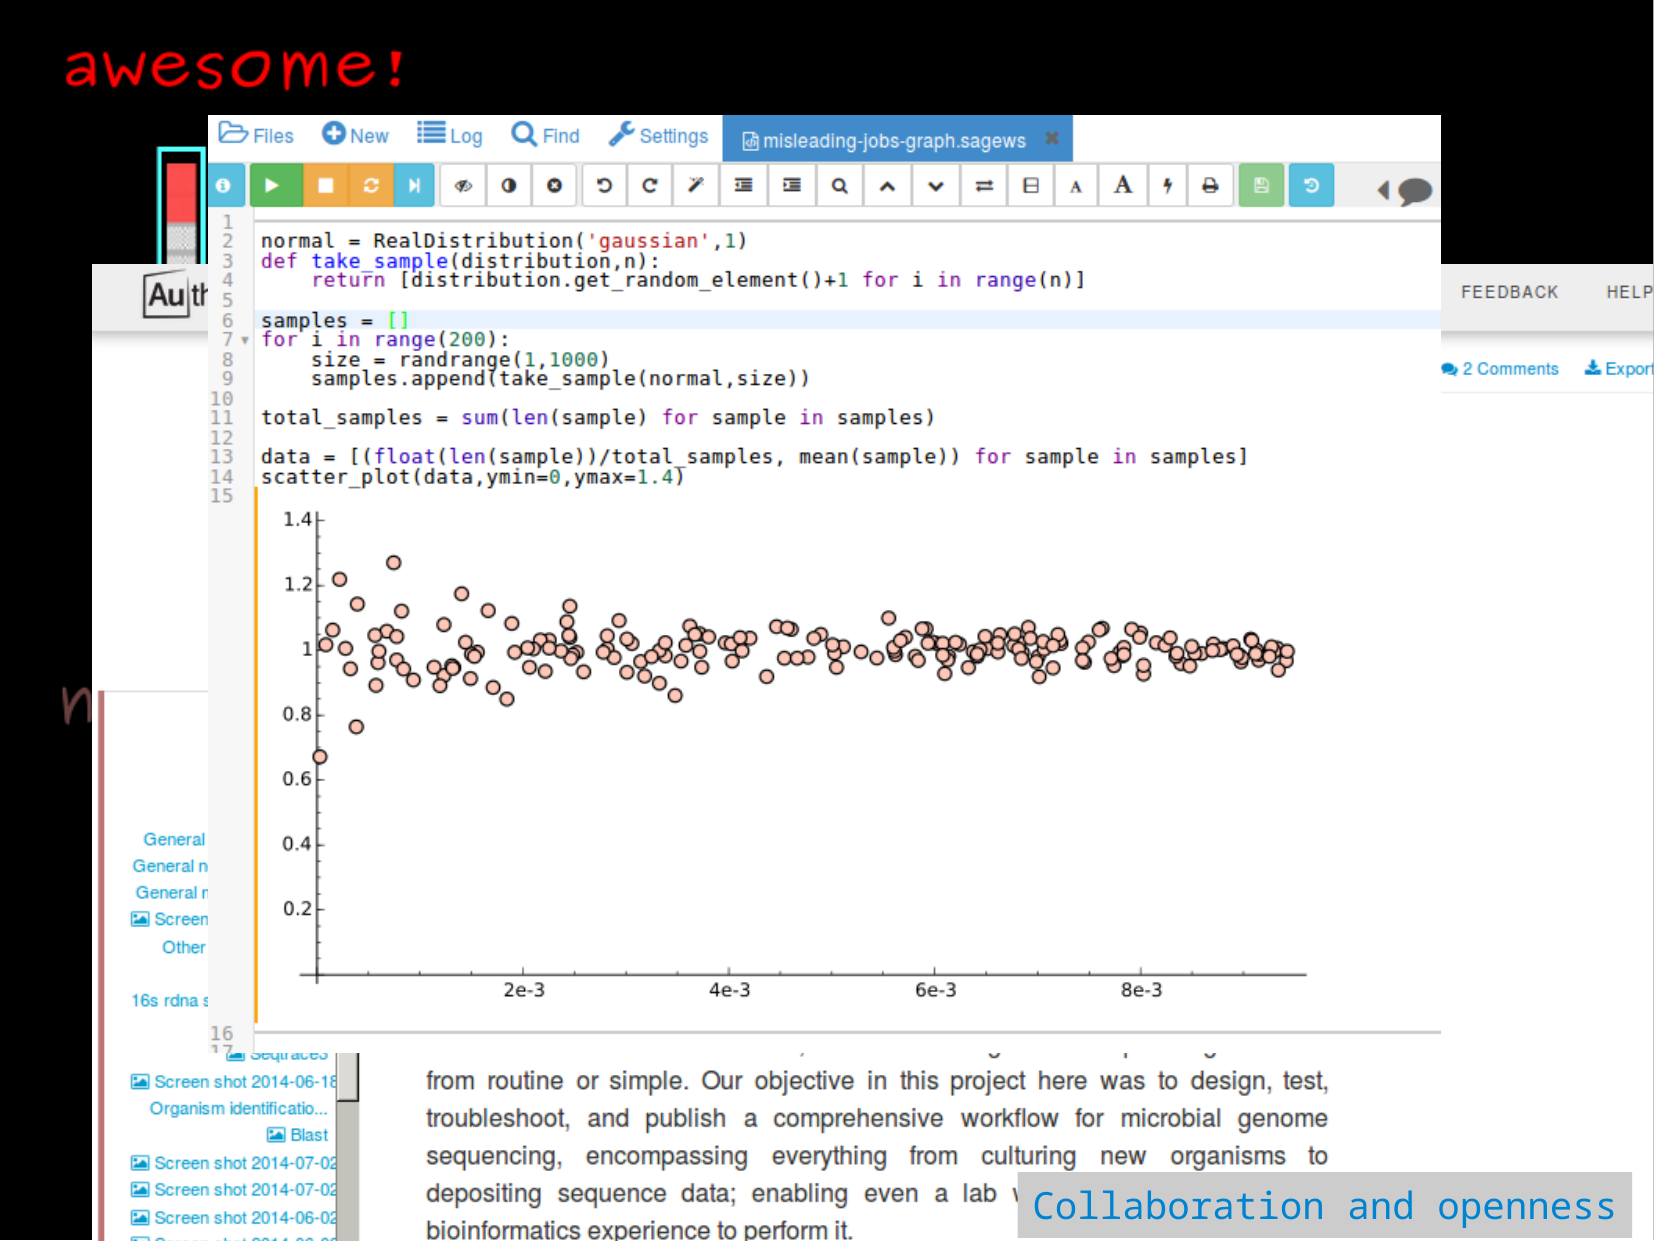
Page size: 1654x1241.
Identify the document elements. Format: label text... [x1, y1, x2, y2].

text_box Collaboration and openness [1017, 1172, 1633, 1231]
picture [0, 0, 1654, 1241]
